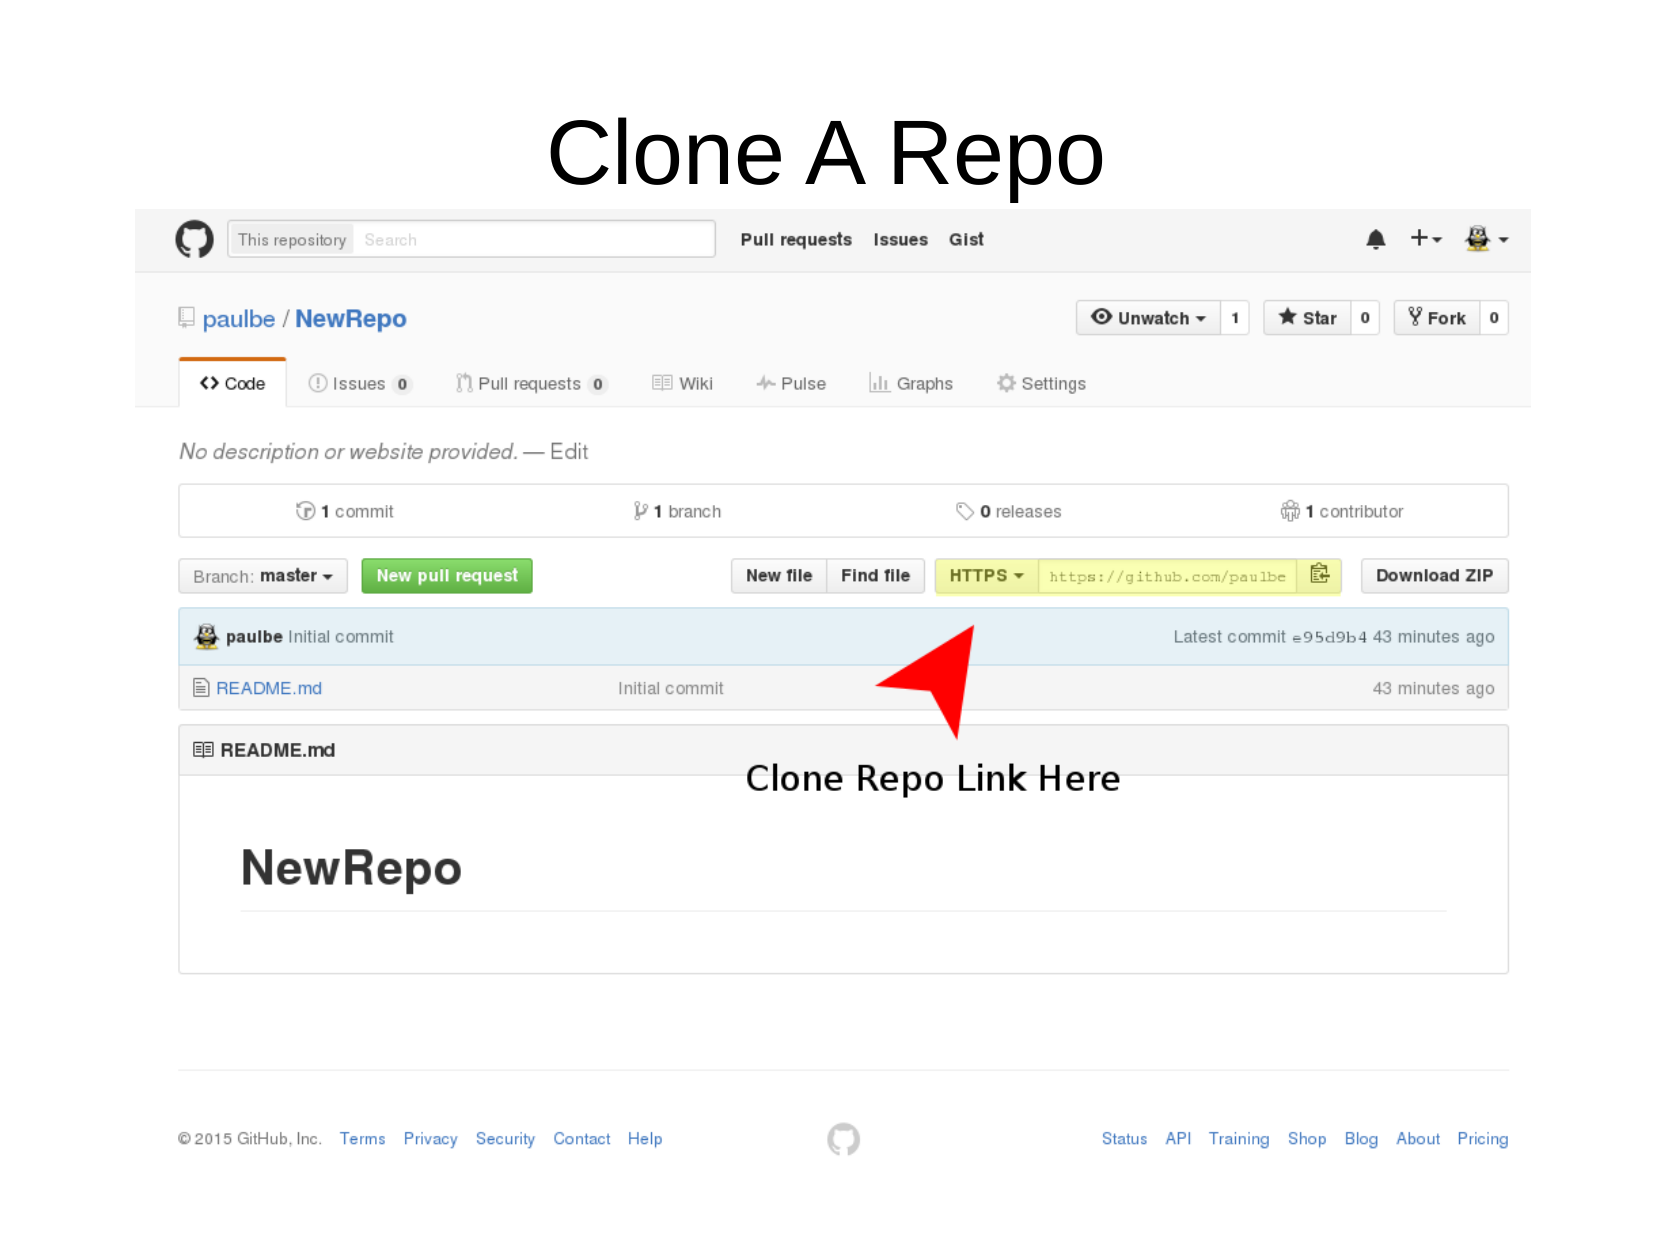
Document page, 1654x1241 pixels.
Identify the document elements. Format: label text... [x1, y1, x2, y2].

picture [135, 209, 1531, 1173]
title Clone A Repo [82, 49, 1571, 257]
